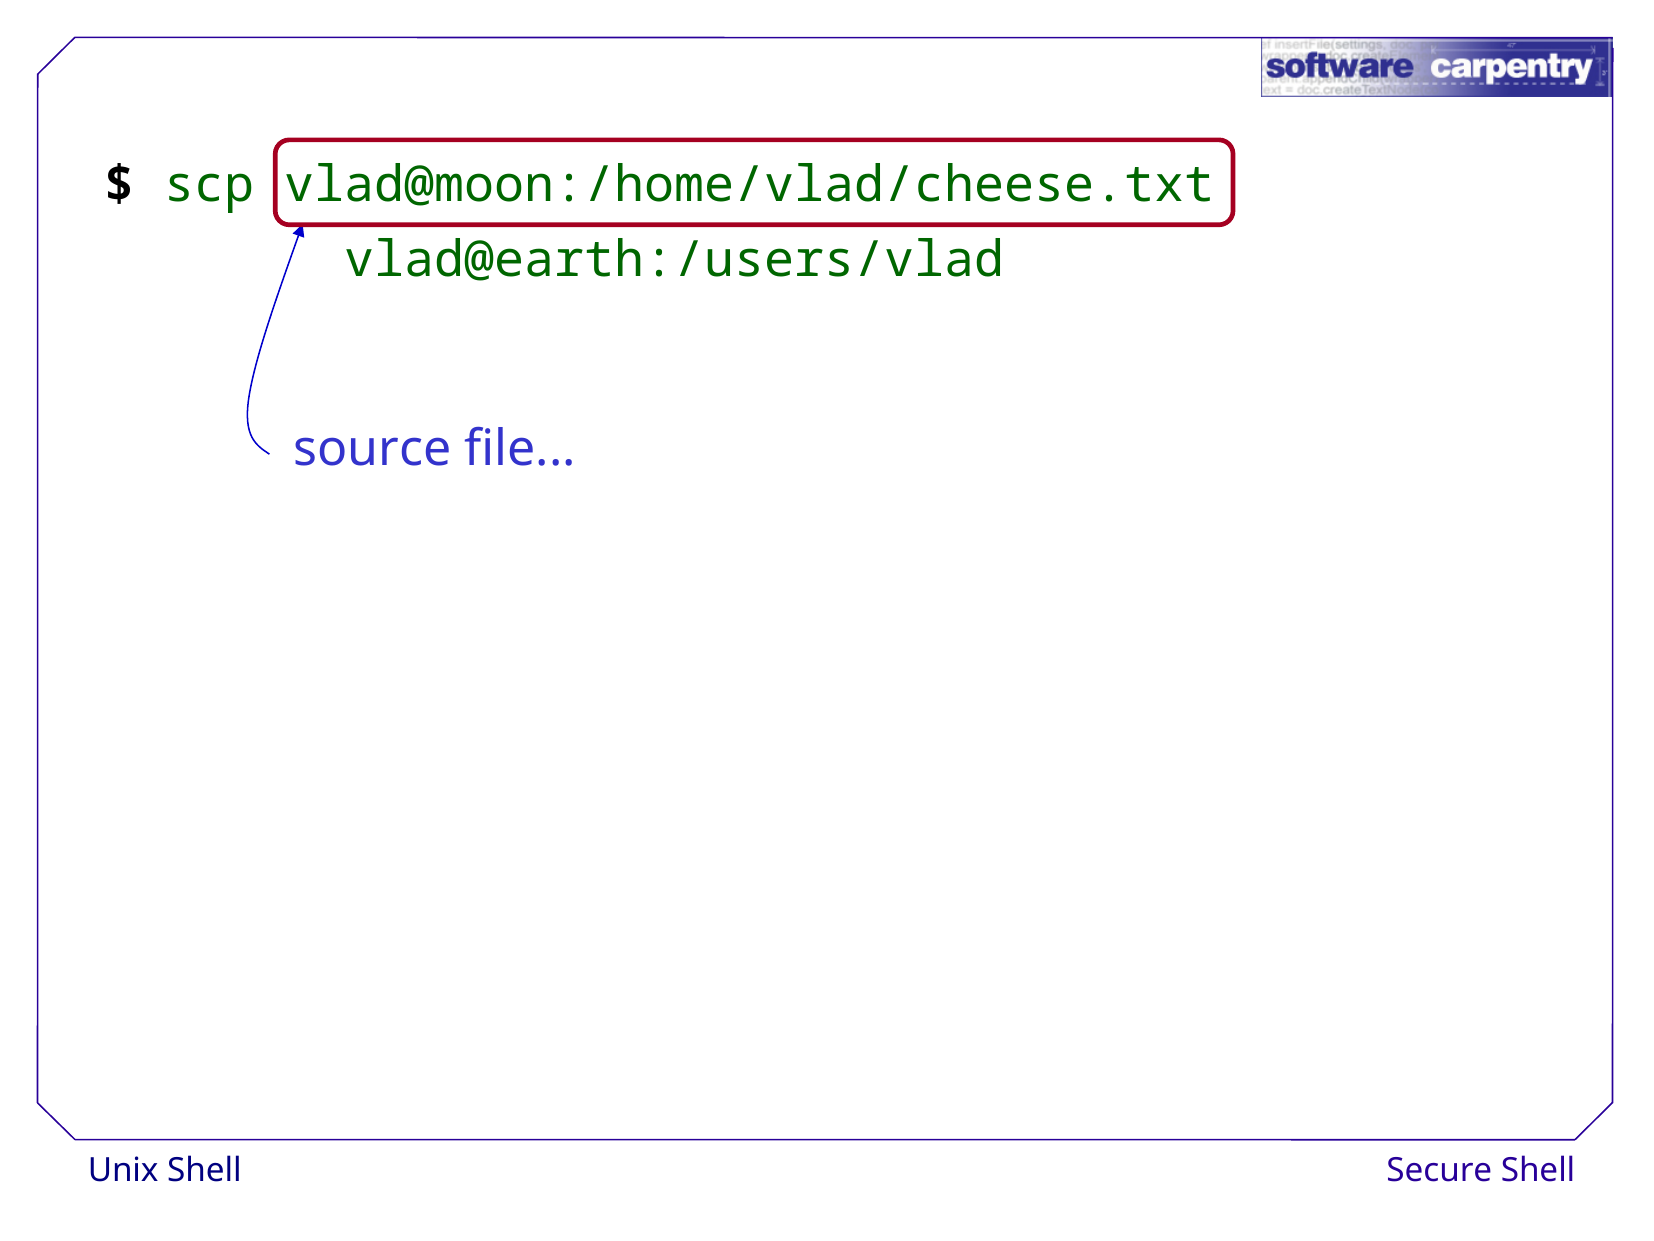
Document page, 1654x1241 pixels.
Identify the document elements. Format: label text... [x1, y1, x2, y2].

picture [1261, 39, 1613, 97]
text_box source file... [278, 393, 1139, 649]
text_box $ scp vlad@moon:/home/vlad/cheese.txt vlad@earth:/users/vlad [89, 128, 1512, 1121]
